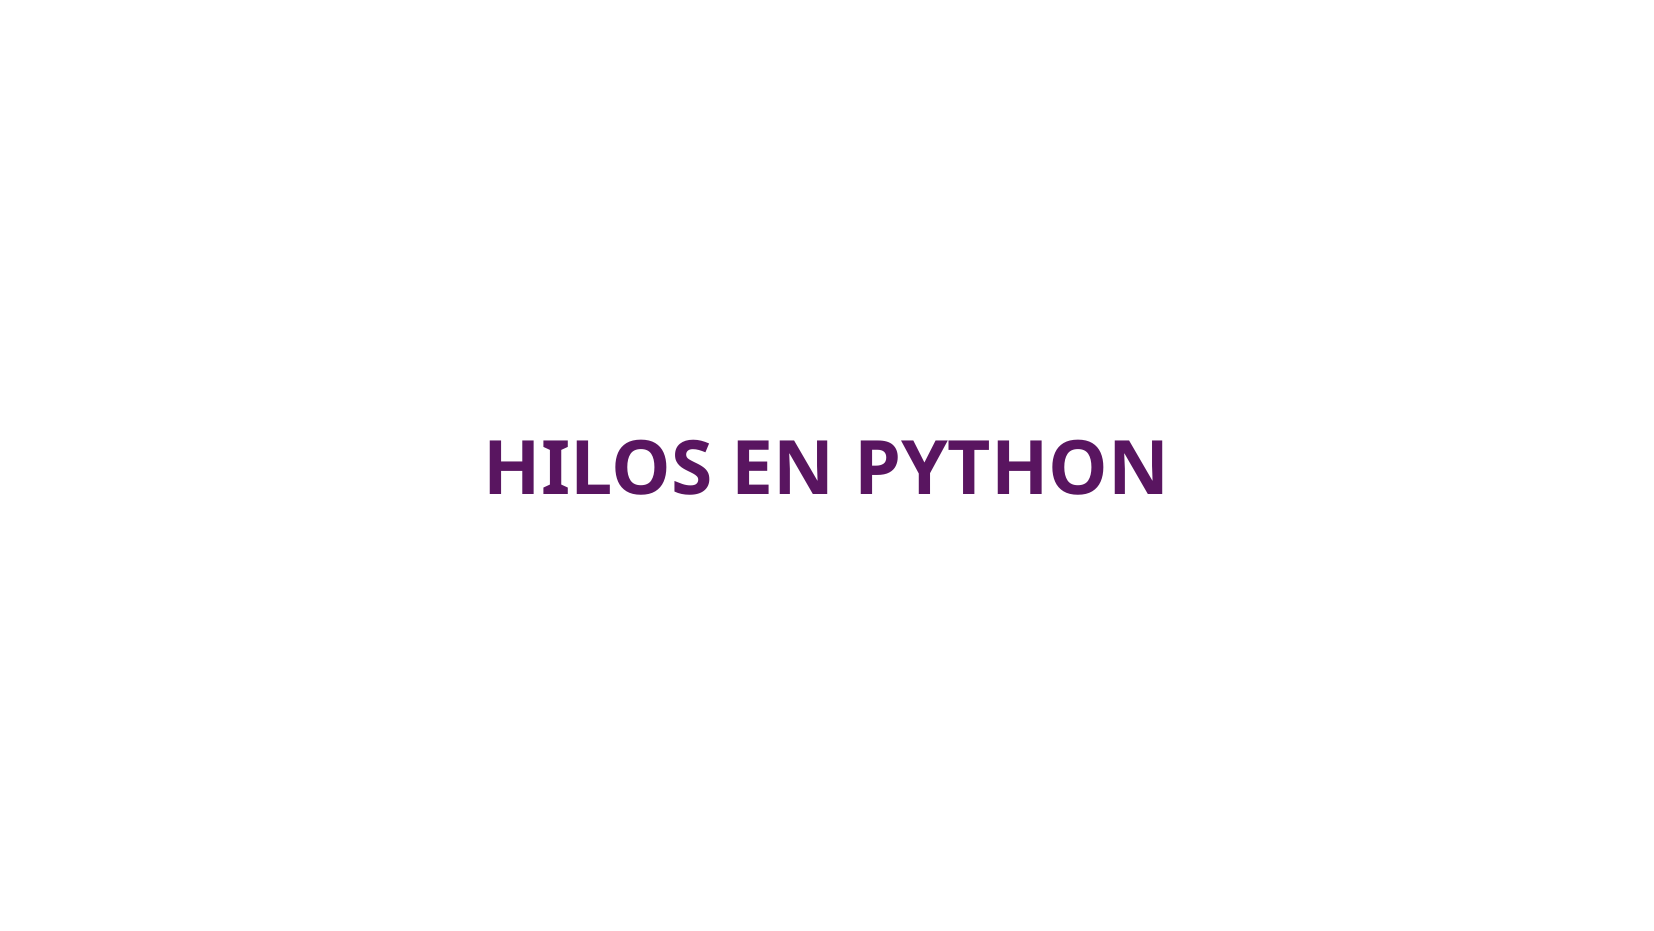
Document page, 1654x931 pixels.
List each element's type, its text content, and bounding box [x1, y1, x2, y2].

title HILOS EN PYTHON [82, 253, 1571, 677]
